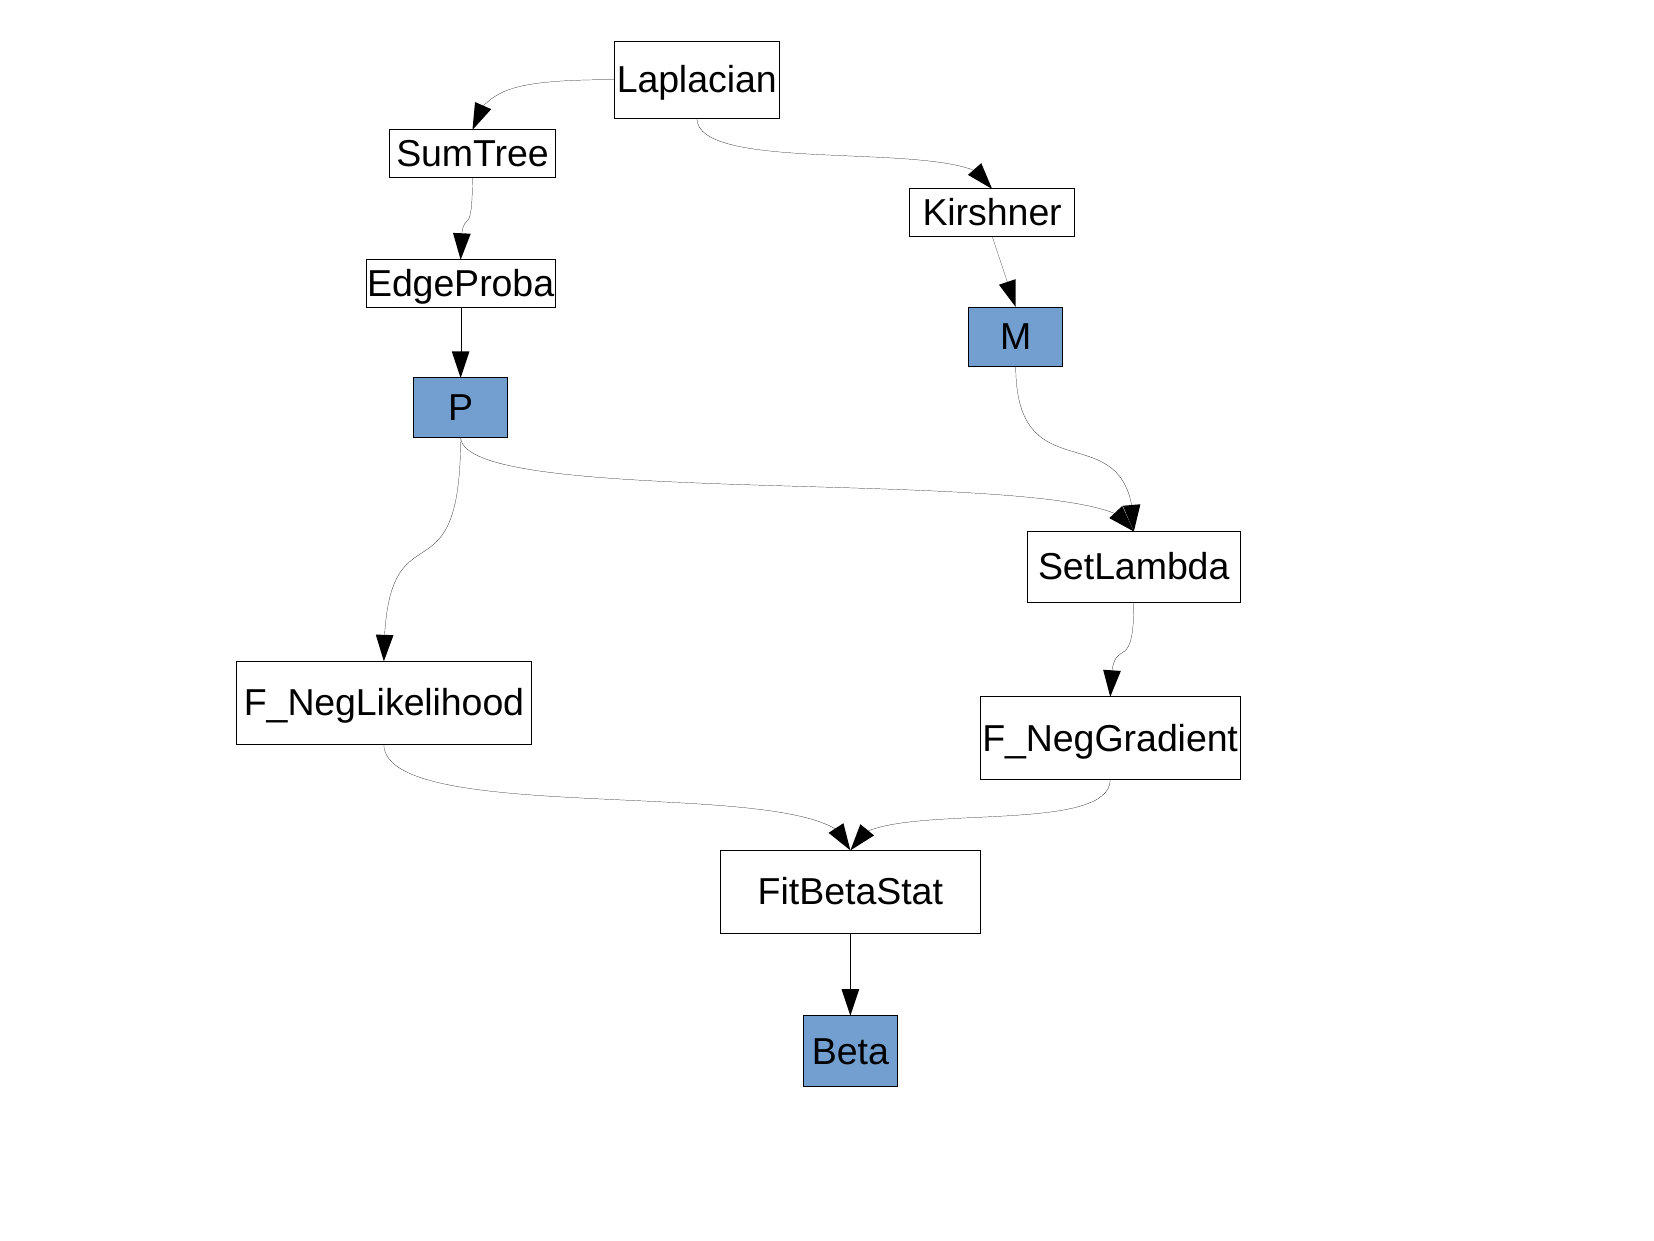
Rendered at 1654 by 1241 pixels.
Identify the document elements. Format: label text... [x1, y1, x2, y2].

text_box M [968, 307, 1063, 367]
text_box Beta [803, 1015, 898, 1087]
text_box SetLambda [1027, 531, 1241, 603]
text_box F_NegGradient [980, 696, 1241, 780]
text_box P [413, 377, 508, 438]
text_box SumTree [389, 129, 556, 178]
text_box F_NegLikelihood [236, 661, 532, 745]
text_box FitBetaStat [720, 850, 981, 934]
text_box Kirshner [909, 188, 1075, 237]
text_box EdgeProba [366, 259, 556, 308]
text_box Laplacian [614, 41, 780, 119]
